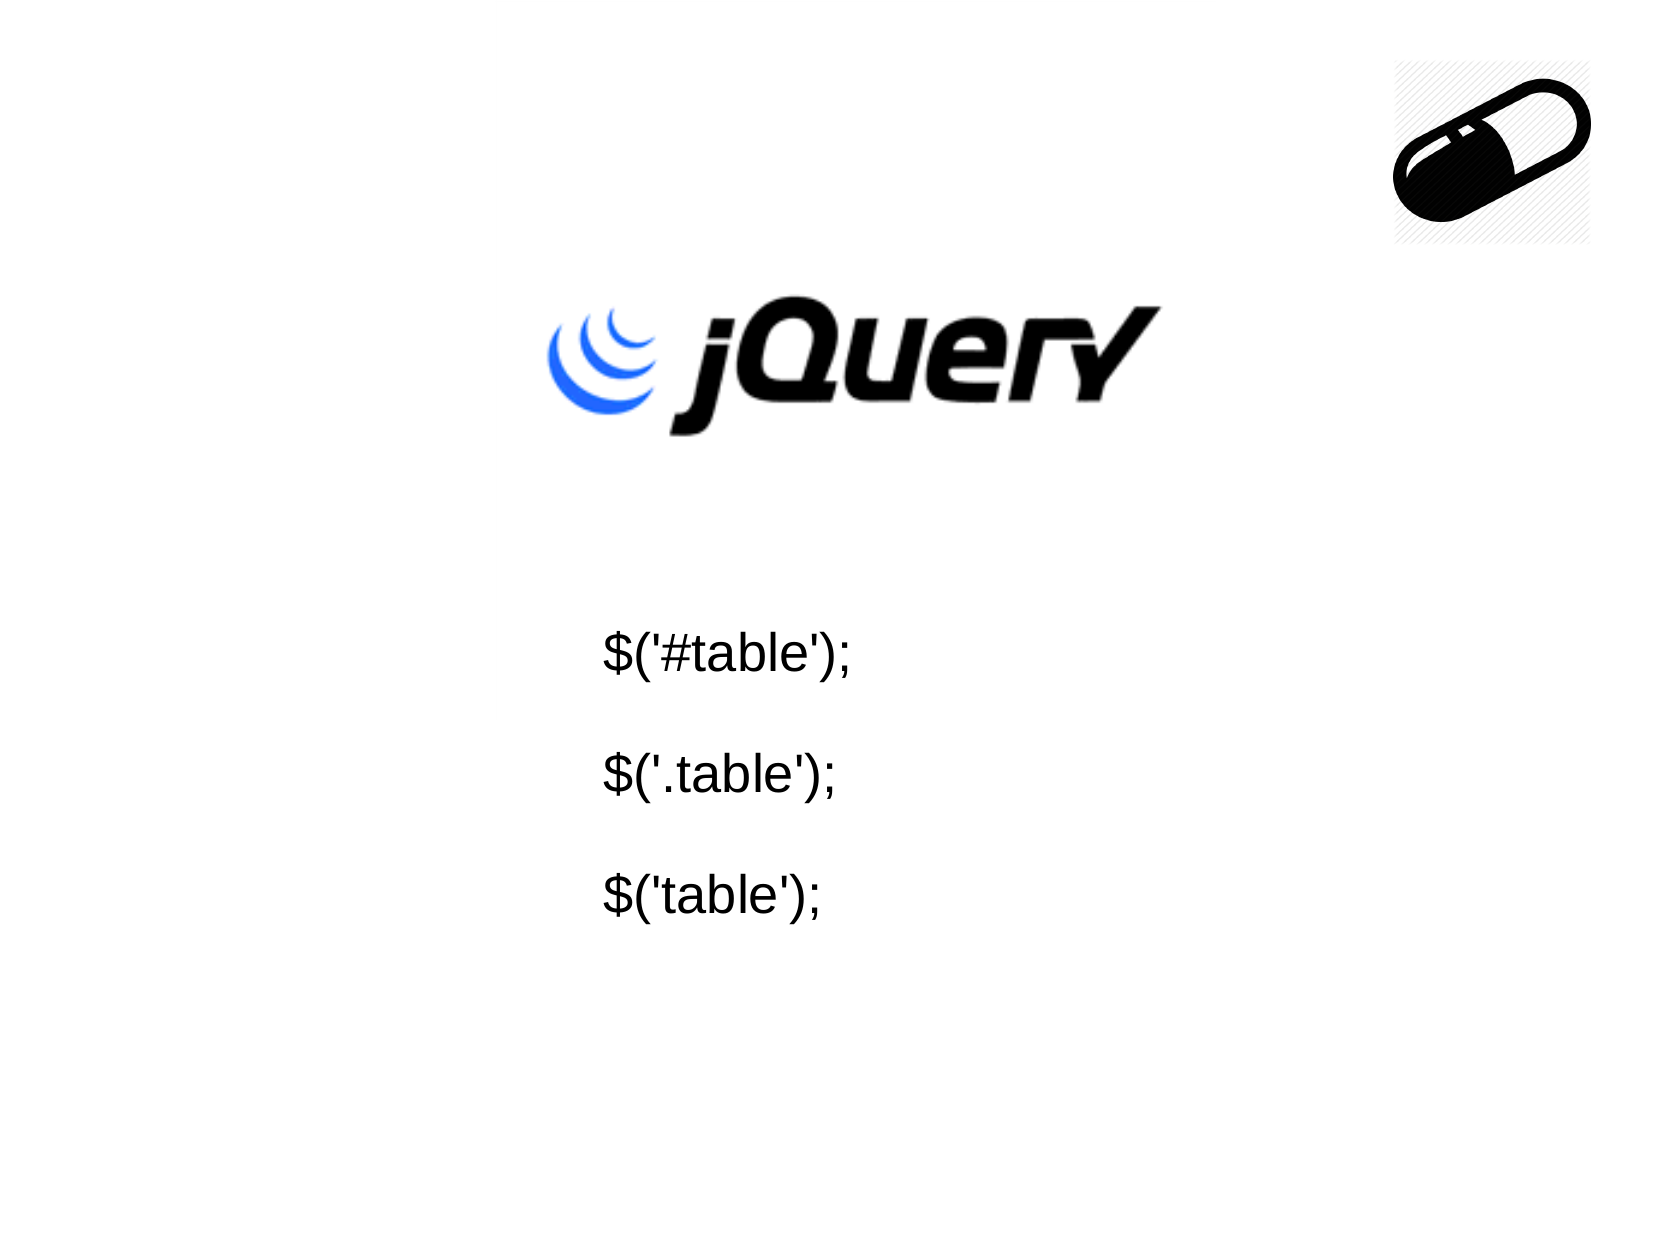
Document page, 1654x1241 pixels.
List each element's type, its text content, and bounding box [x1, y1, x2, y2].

text_box $('#table'); $('.table'); $('table'); [588, 615, 1654, 1096]
picture [1393, 59, 1591, 245]
picture [495, 0, 1216, 721]
